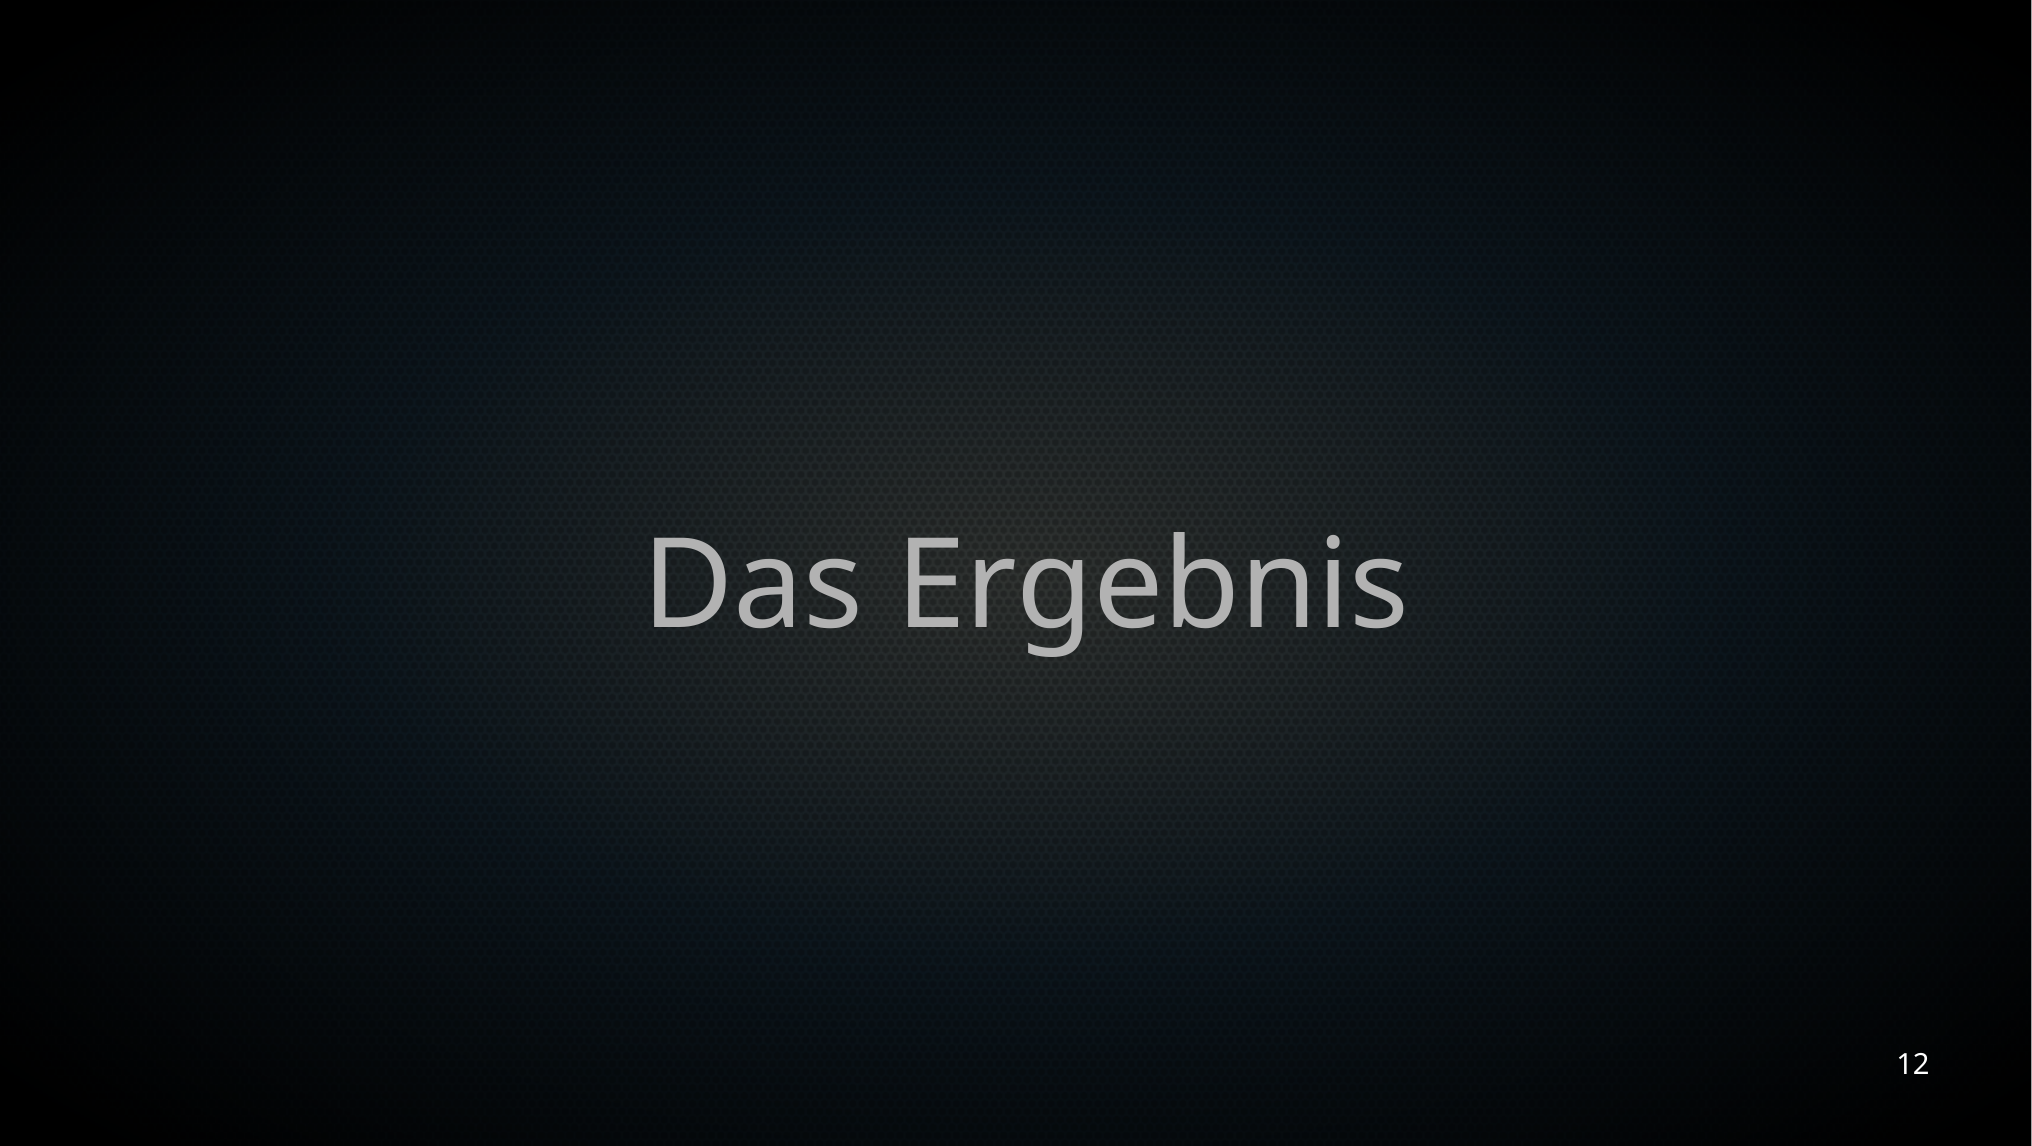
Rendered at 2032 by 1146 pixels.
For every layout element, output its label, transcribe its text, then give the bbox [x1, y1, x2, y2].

picture [0, 0, 2032, 1146]
title Das Ergebnis [297, 401, 1756, 756]
